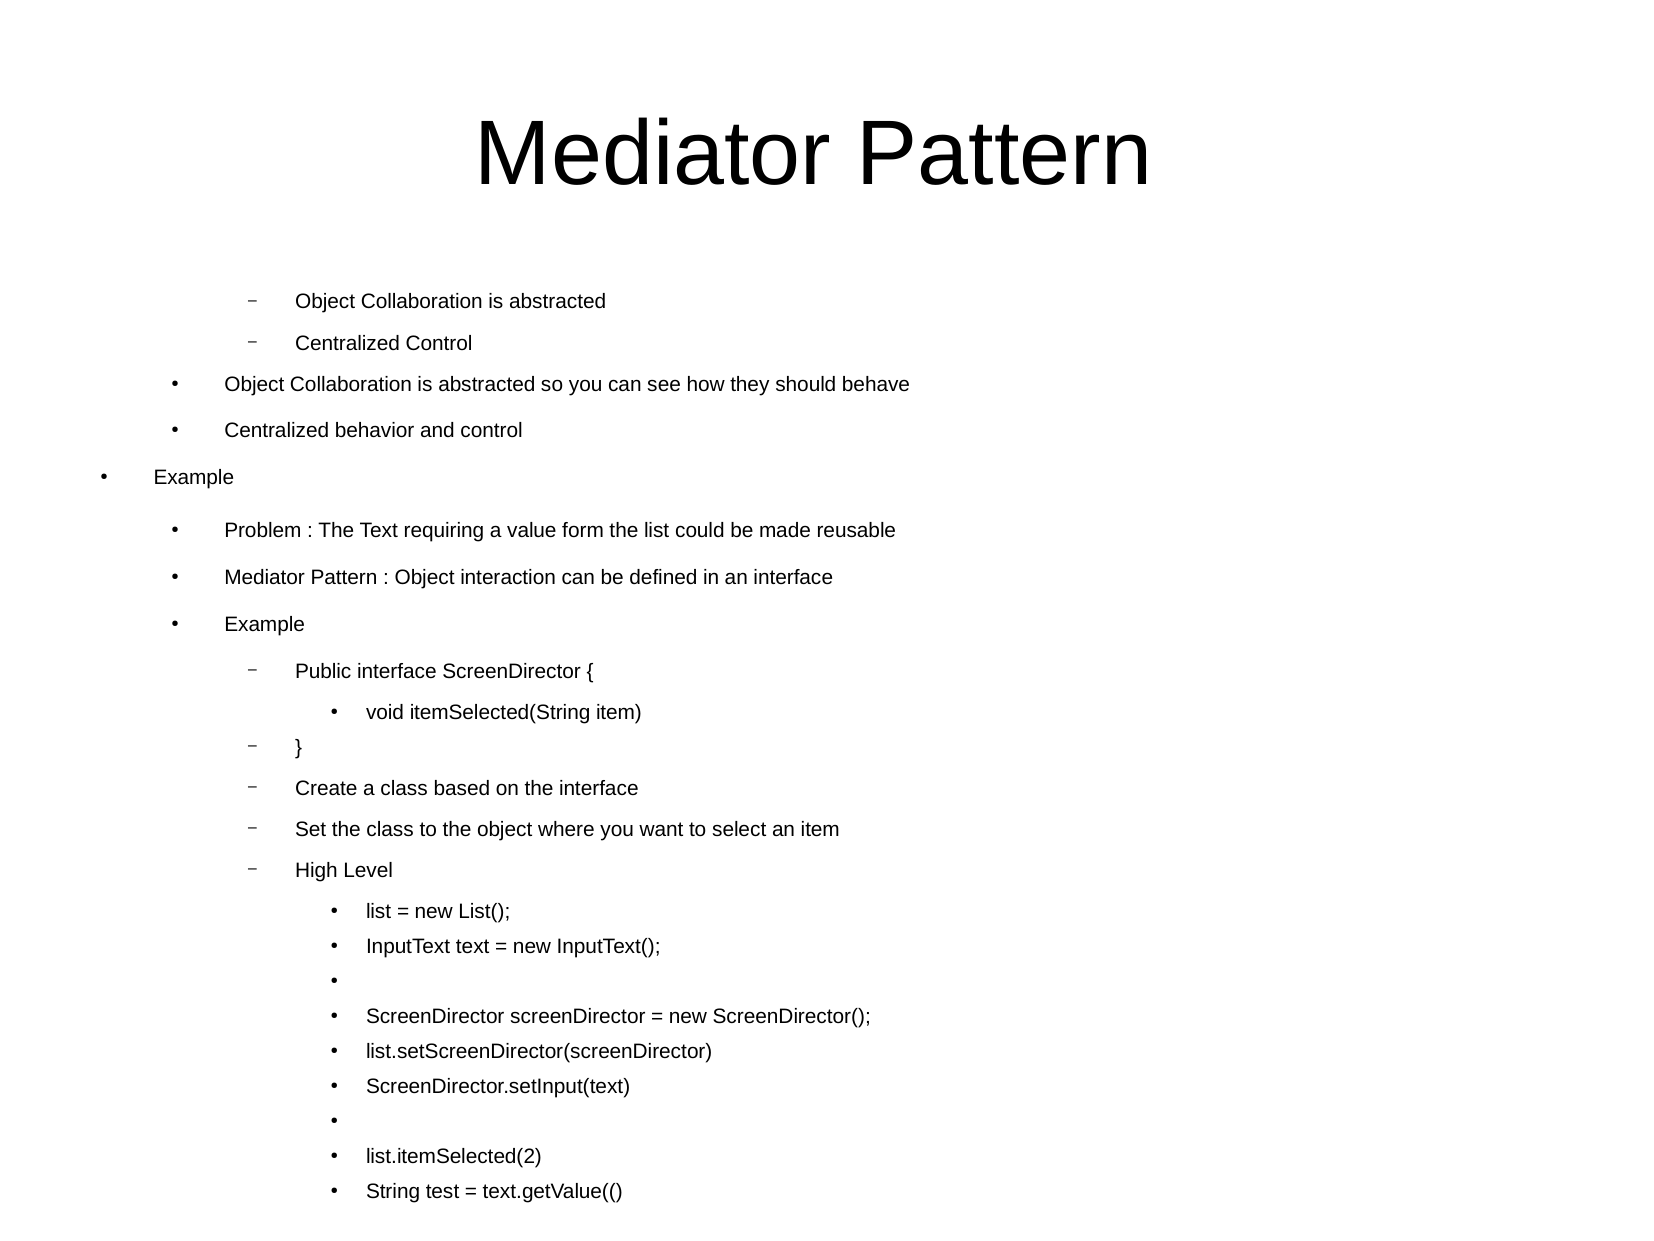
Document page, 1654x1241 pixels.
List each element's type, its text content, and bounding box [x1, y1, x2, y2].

list Object Collaboration is abstracted Centralized Control Object Collaboration is abstracted so you can see how they should behave Centralized behavior and control Example Problem : The Text requiring a value form the list could be made reusable Mediator Pattern : Object interaction can be defined in an interface Example Public interface ScreenDirector { void itemSelected(String item) } Create a class based on the interface Set the class to the object where you want to select an item High Level list = new List(); InputText text = new InputText(); ScreenDirector screenDirector = new ScreenDirector(); list.setScreenDirector(screenDirector) ScreenDirector.setInput(text) list.itemSelected(2) String test = text.getValue(() [82, 290, 1576, 1238]
title Mediator Pattern [82, 49, 1571, 257]
